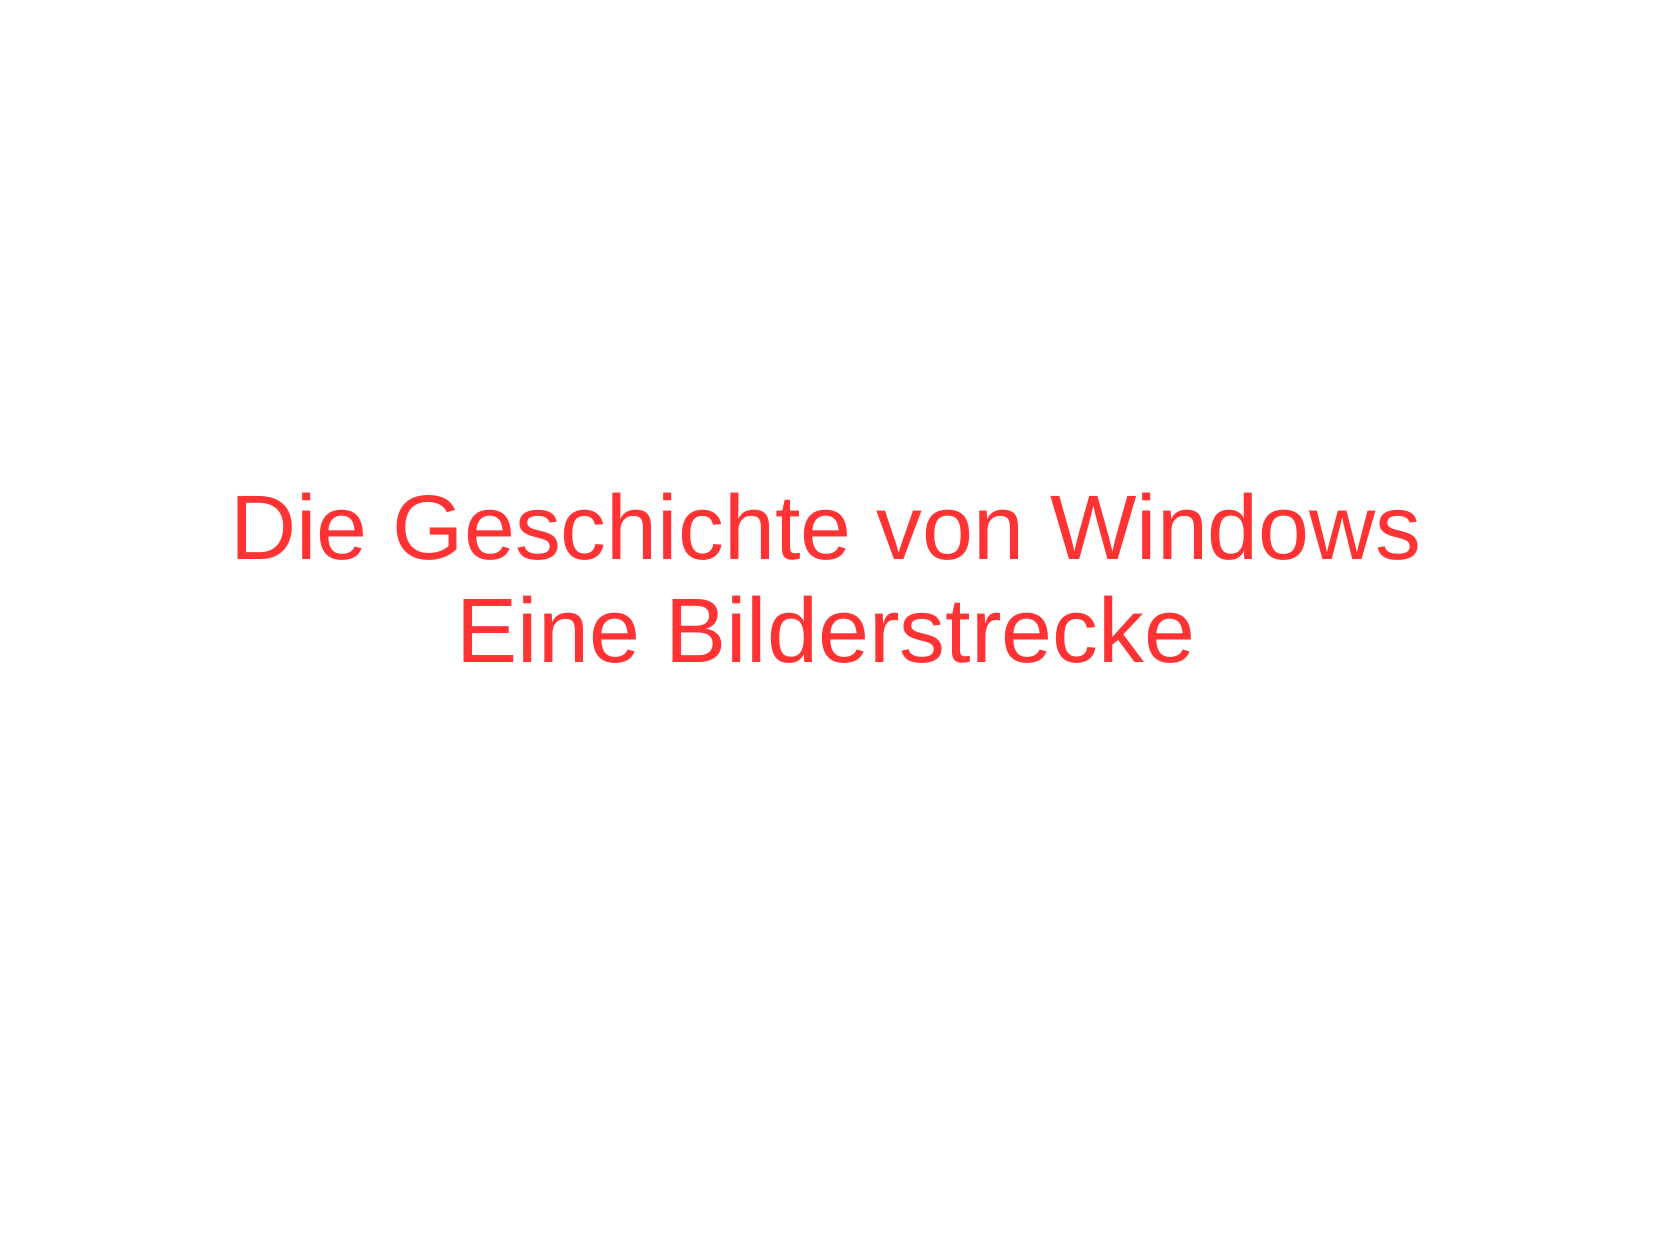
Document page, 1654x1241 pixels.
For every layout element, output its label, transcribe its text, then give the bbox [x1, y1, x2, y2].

subtitle Die Geschichte von Windows Eine Bilderstrecke [82, 49, 1571, 1109]
